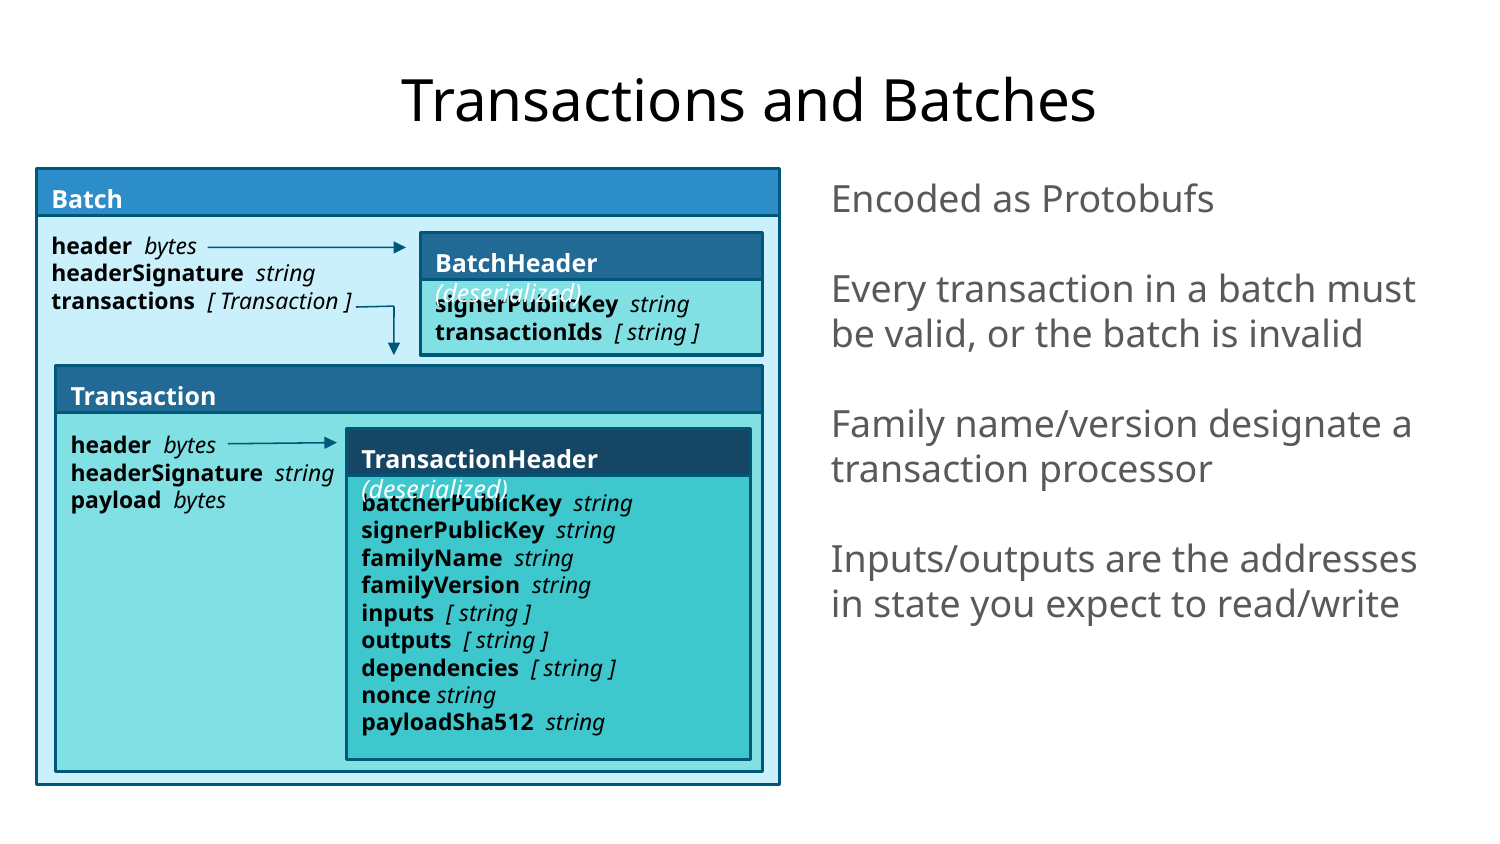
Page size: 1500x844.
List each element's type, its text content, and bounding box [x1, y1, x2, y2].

text_box batcherPublicKey string signerPublicKey string familyName string familyVersion string inputs [ string ] outputs [ string ] dependencies [ string ] nonce string payloadSha512 string [346, 476, 751, 760]
text_box TransactionHeader (deserialized) [346, 428, 751, 476]
text_box Batch [36, 168, 780, 216]
title Transactions and Batches [51, 47, 1449, 142]
text_box header bytes headerSignature string payload bytes [55, 413, 763, 772]
text_box BatchHeader (deserialized) [420, 232, 763, 280]
list Encoded as Protobufs Every transaction in a batch must be valid, or the batch is invalid Family name/version designate a transaction processor Inputs/outputs are the addresses in state you expect to read/write [815, 160, 1459, 777]
text_box signerPublicKey string transactionIds [ string ] [420, 280, 763, 355]
text_box header bytes headerSignature string transactions [ Transaction ] [36, 216, 780, 785]
text_box Transaction [55, 365, 763, 413]
